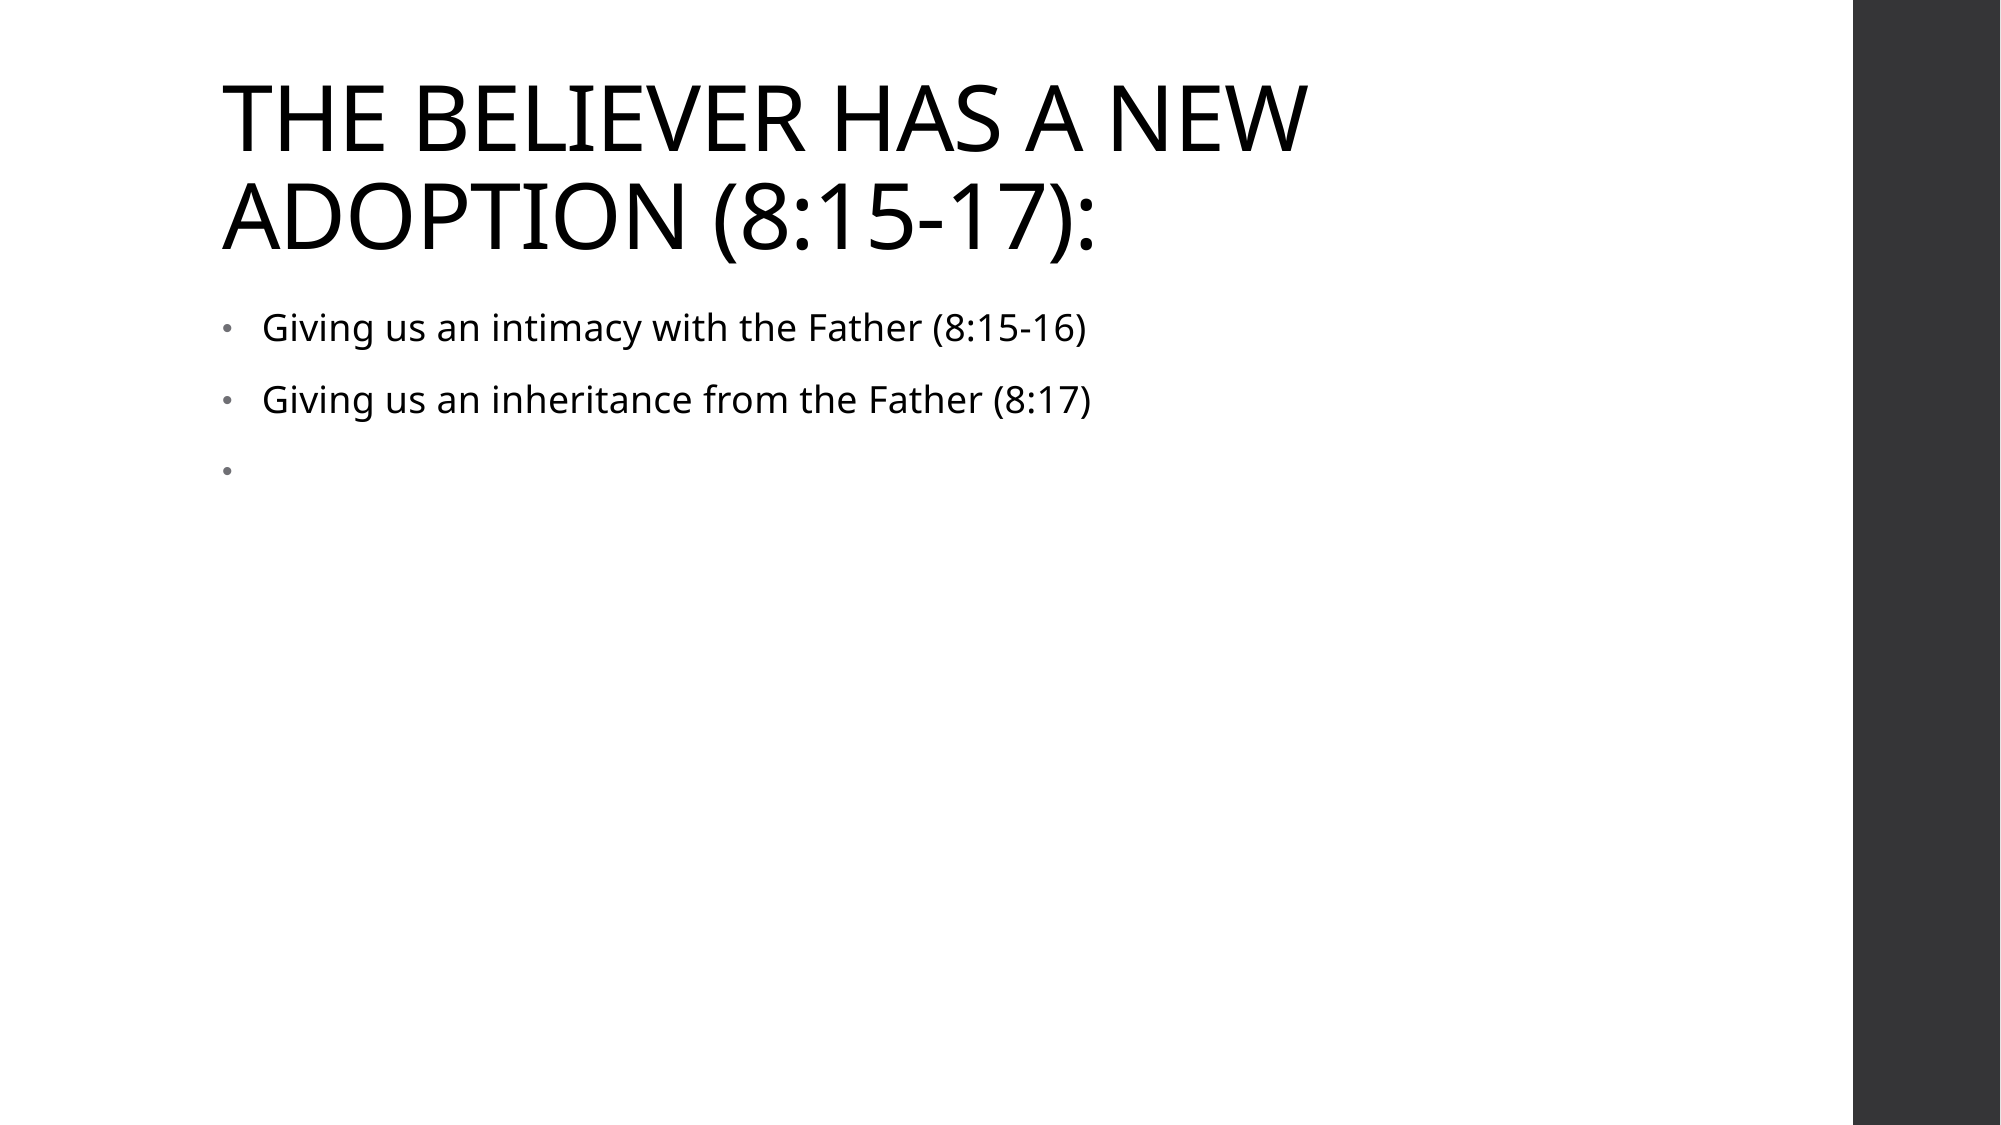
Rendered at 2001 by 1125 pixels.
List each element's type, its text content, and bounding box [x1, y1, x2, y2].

title THE BELIEVER HAS A NEW ADOPTION (8:15-17): [206, 60, 1797, 278]
list Giving us an intimacy with the Father (8:15-16) Giving us an inheritance from the Father (8:17) [206, 299, 1617, 1014]
